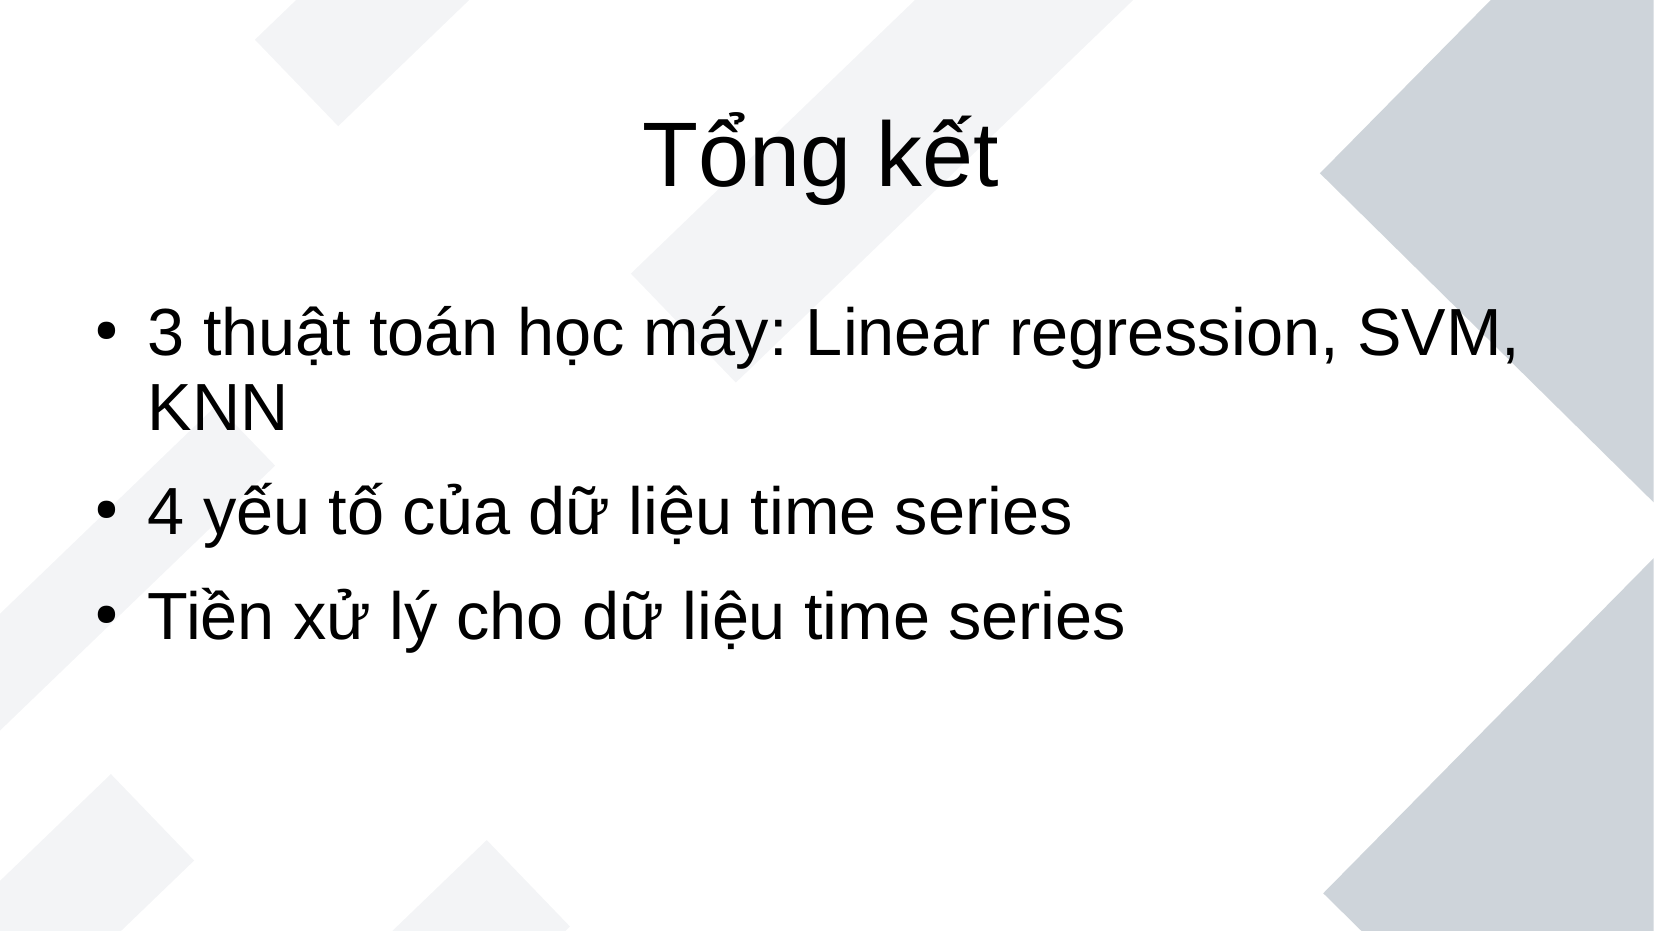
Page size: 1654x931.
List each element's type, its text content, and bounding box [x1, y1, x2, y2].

list 3 thuật toán học máy: Linear regression, SVM, KNN 4 yếu tố của dữ liệu time series Tiền xử lý cho dữ liệu time series [76, 295, 1565, 835]
title Tổng kết [76, 76, 1565, 233]
